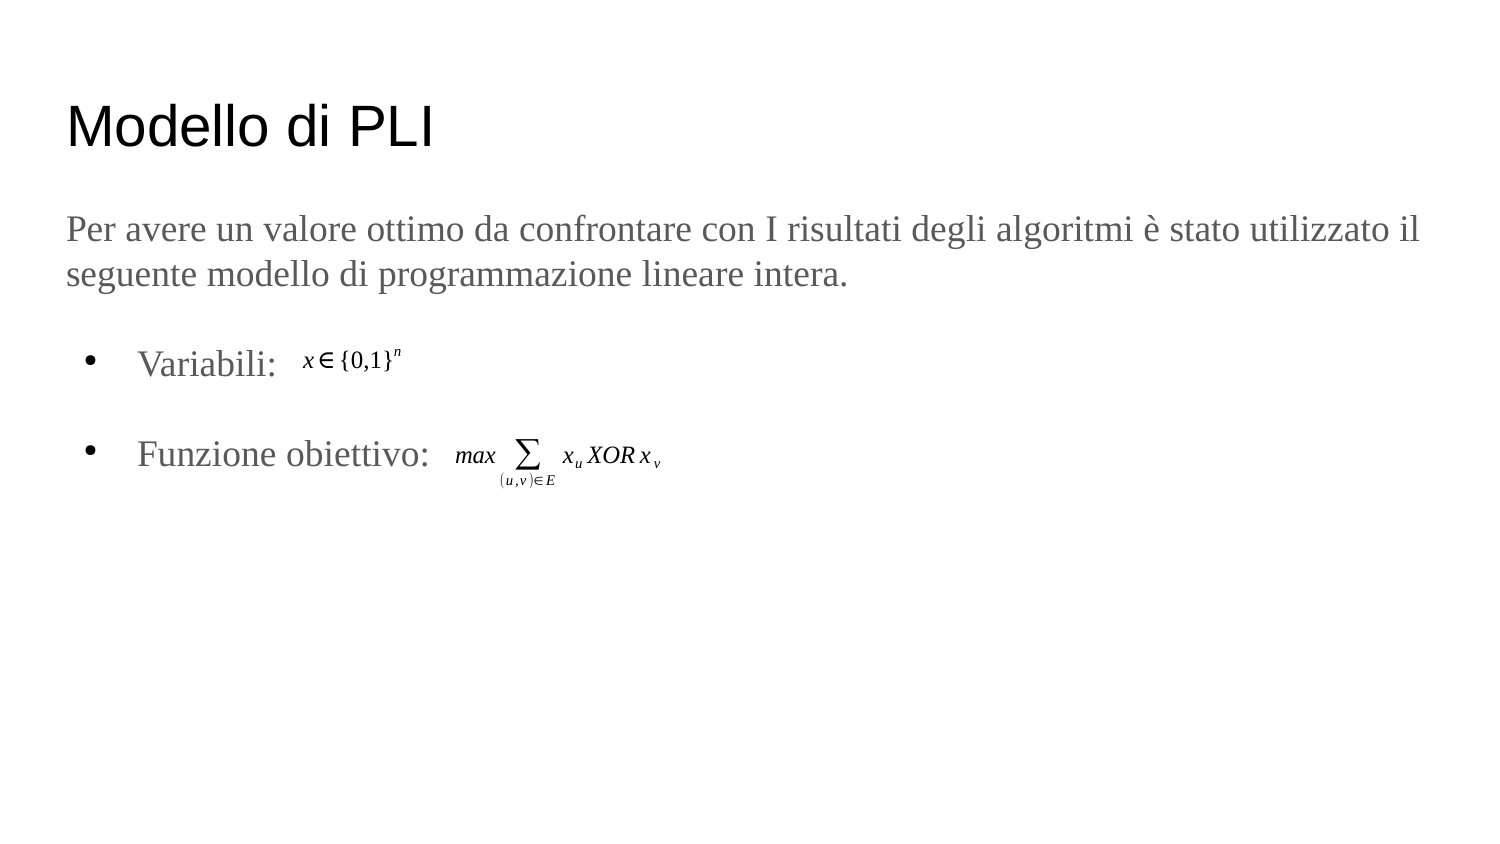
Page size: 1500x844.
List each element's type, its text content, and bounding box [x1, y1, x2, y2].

chart [295, 342, 408, 374]
chart [448, 437, 667, 490]
title Modello di PLI [51, 72, 1449, 167]
list Per avere un valore ottimo da confrontare con I risultati degli algoritmi è stato utilizzato il seguente modello di programmazione lineare intera. Variabili: Funzione obiettivo: [51, 189, 1449, 750]
